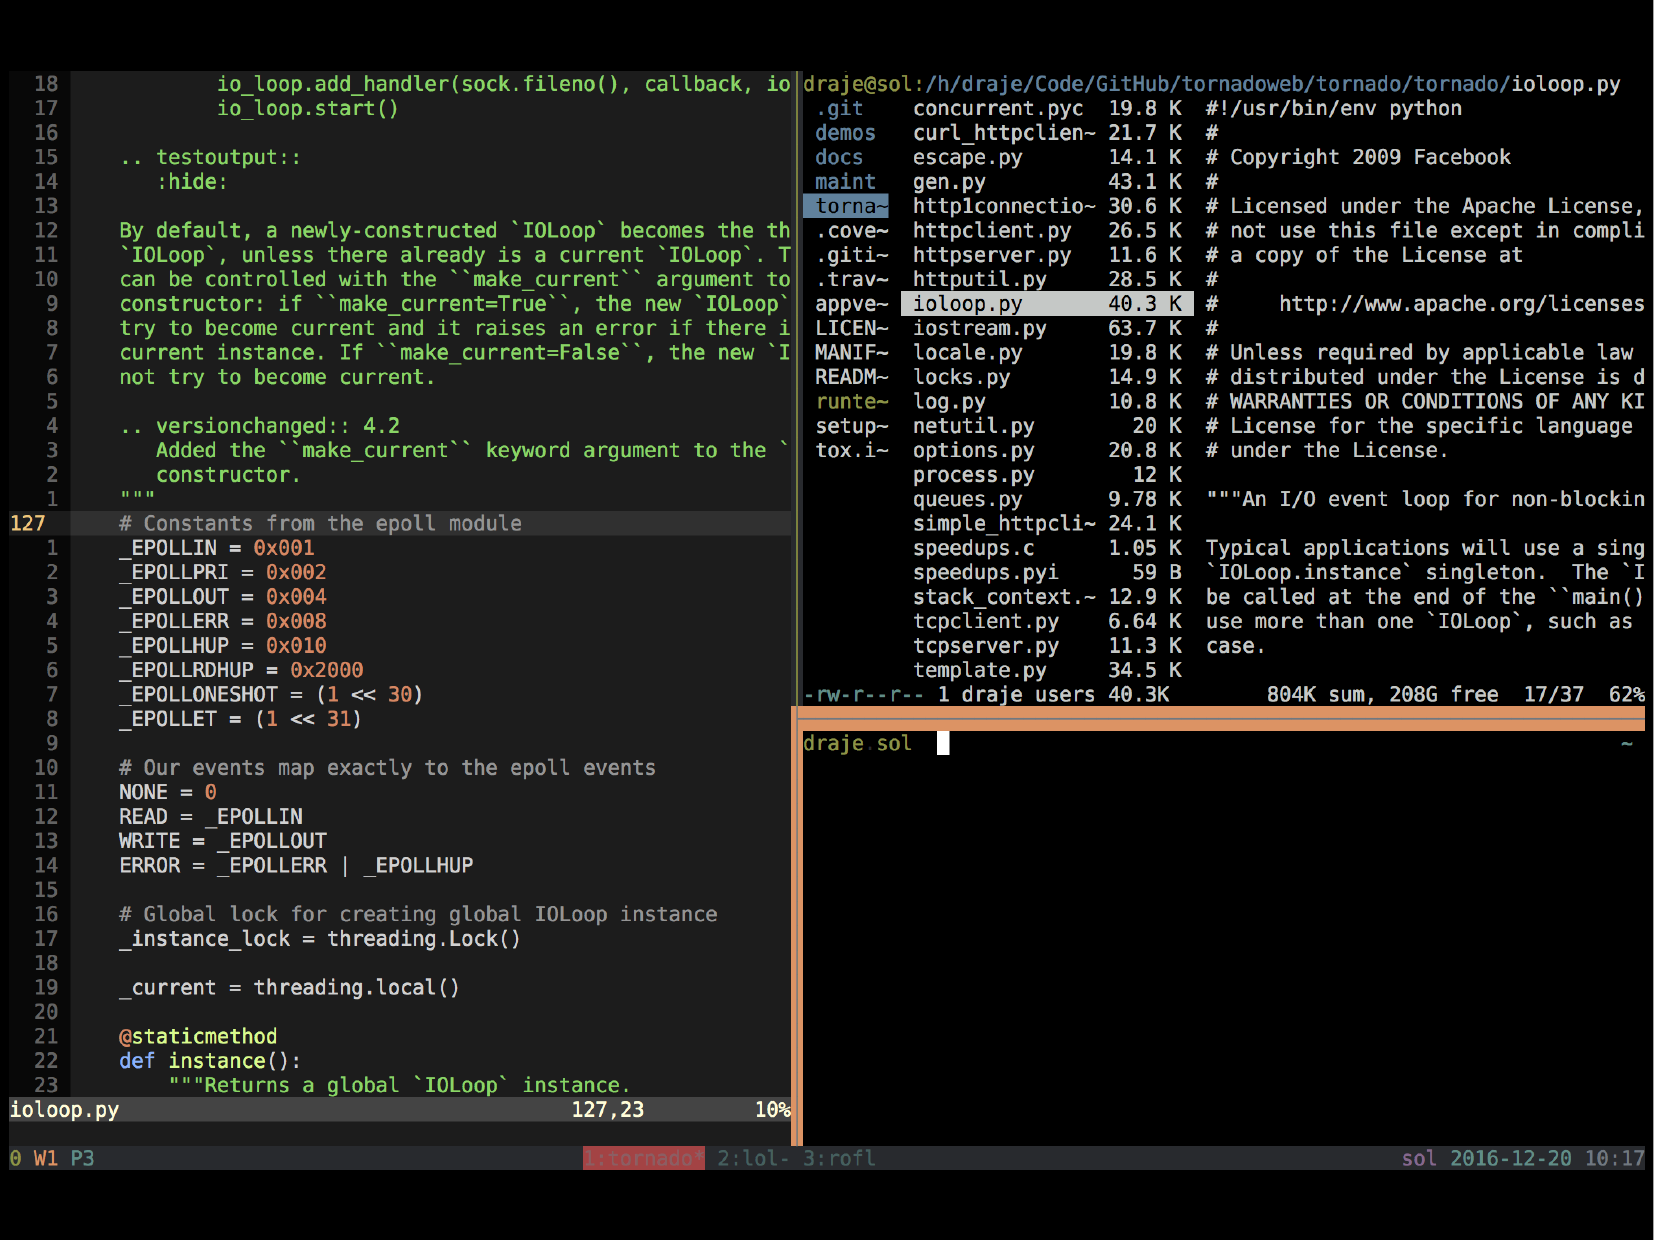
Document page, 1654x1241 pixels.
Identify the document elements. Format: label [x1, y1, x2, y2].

picture [9, 71, 1645, 1170]
